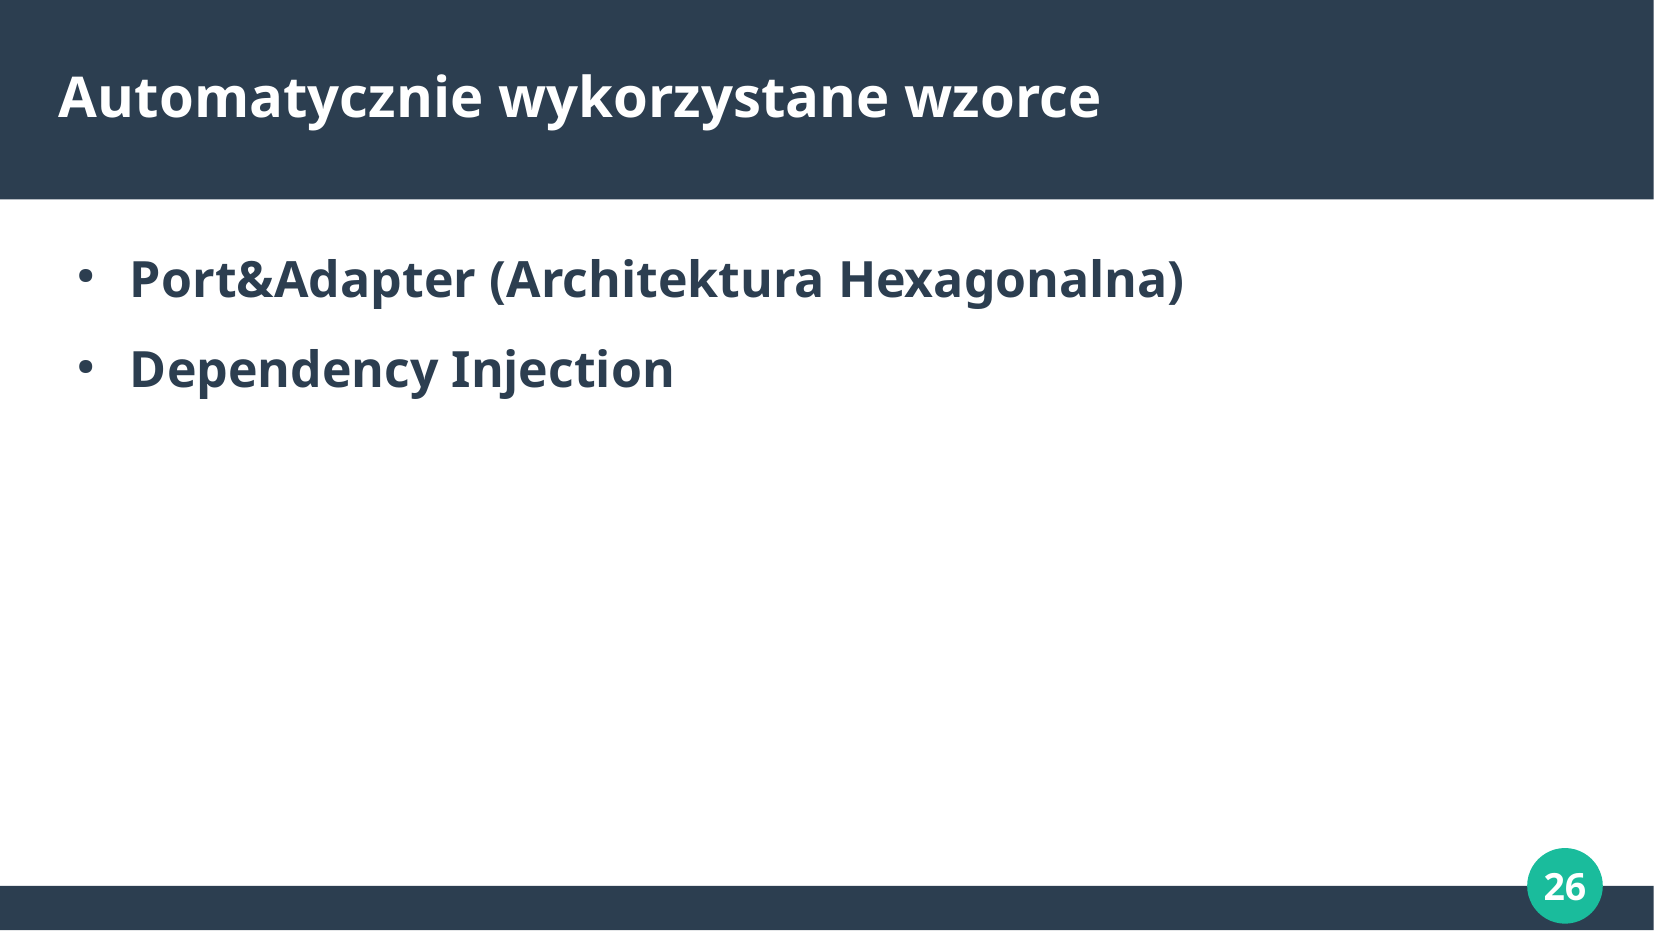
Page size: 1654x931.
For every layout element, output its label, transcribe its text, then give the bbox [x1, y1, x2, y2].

list Port&Adapter (Architektura Hexagonalna) Dependency Injection [59, 243, 1595, 864]
title Automatycznie wykorzystane wzorce [59, 37, 1595, 156]
